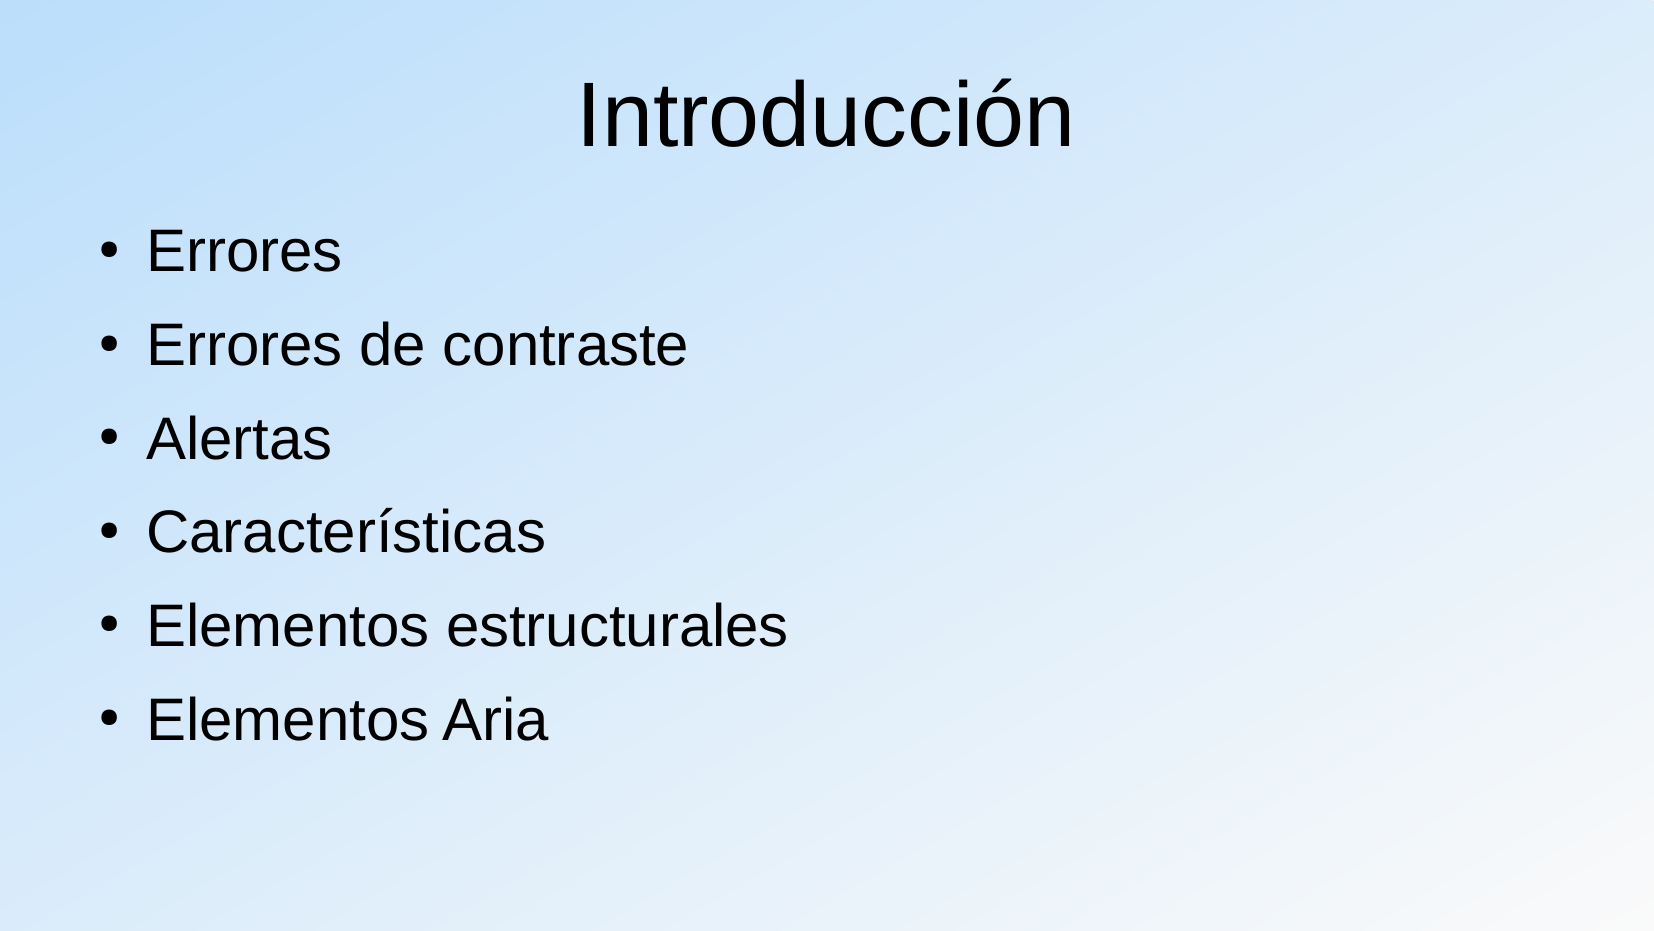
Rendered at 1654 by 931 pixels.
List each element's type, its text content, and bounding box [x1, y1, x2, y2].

title Introducción [82, 37, 1571, 193]
list Errores Errores de contraste Alertas Características Elementos estructurales Elementos Aria [82, 217, 1571, 758]
